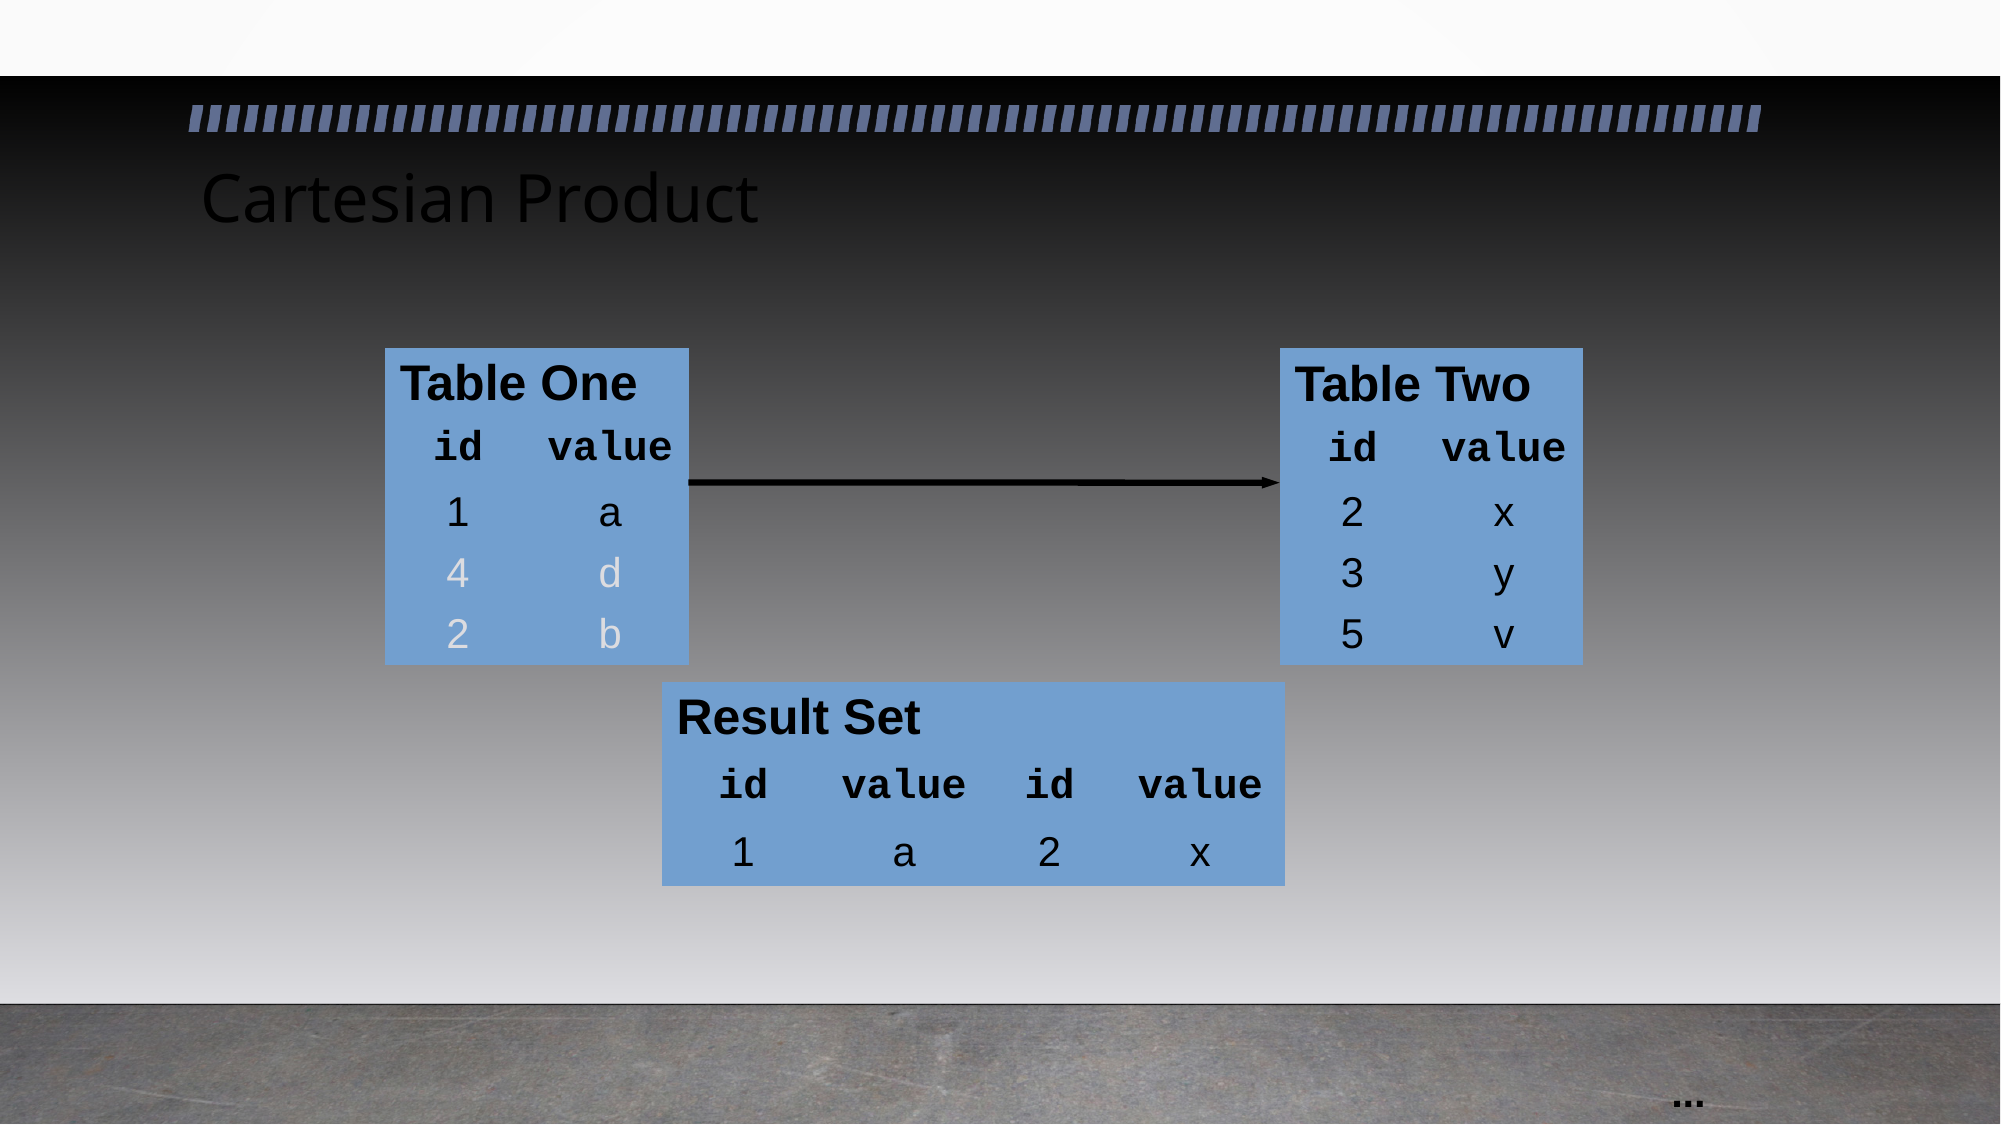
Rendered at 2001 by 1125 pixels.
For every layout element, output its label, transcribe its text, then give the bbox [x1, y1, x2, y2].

table_cell 1 [385, 481, 531, 542]
table_cell id [385, 419, 531, 481]
table_cell value [1425, 419, 1583, 481]
table_cell x [1425, 481, 1583, 542]
table_cell 1 [662, 821, 825, 886]
title Cartesian Product [185, 157, 1762, 331]
text_box ... [1656, 1058, 1722, 1124]
table_cell d [531, 542, 689, 603]
table_cell value [825, 757, 984, 821]
table_cell value [531, 419, 689, 481]
table_cell x [1116, 821, 1285, 886]
table_cell 3 [1280, 542, 1425, 604]
table_cell y [1425, 542, 1583, 604]
table_cell id [662, 757, 825, 821]
table_cell value [1116, 757, 1285, 821]
table_cell 2 [984, 821, 1116, 886]
table_cell 5 [1280, 604, 1425, 665]
table_cell 4 [385, 542, 531, 603]
table_header Result Set [662, 682, 1285, 757]
table_cell v [1425, 604, 1583, 665]
table_cell id [984, 757, 1116, 821]
table_cell a [825, 821, 984, 886]
table_header Table Two [1280, 348, 1583, 419]
table_cell a [531, 481, 689, 542]
table_cell b [531, 603, 689, 665]
table_cell 2 [1280, 481, 1425, 542]
table_cell 2 [385, 603, 531, 665]
table_header Table One [385, 348, 689, 419]
table_cell id [1280, 419, 1425, 481]
